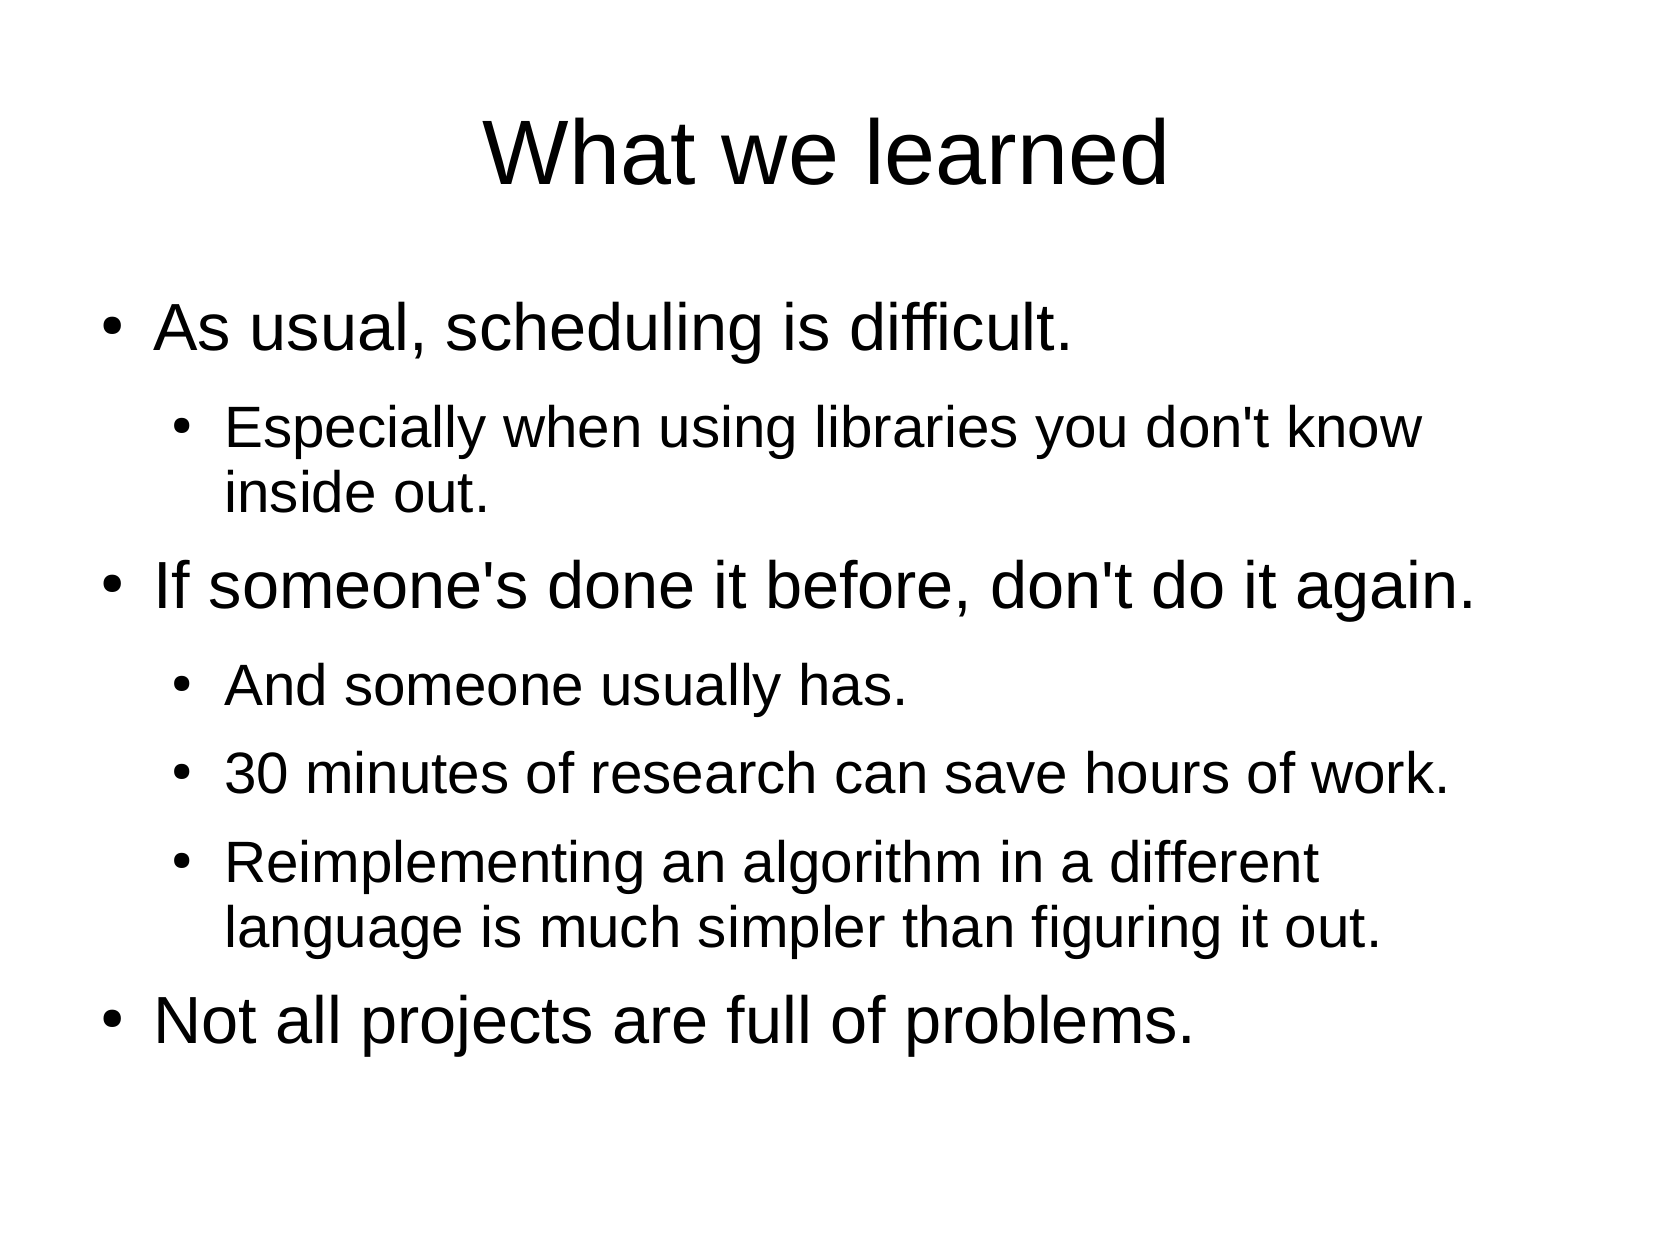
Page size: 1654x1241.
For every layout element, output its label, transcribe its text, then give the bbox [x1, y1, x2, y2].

list As usual, scheduling is difficult. Especially when using libraries you don't know inside out. If someone's done it before, don't do it again. And someone usually has. 30 minutes of research can save hours of work. Reimplementing an algorithm in a different language is much simpler than figuring it out. Not all projects are full of problems. [82, 290, 1571, 1057]
title What we learned [82, 49, 1571, 257]
